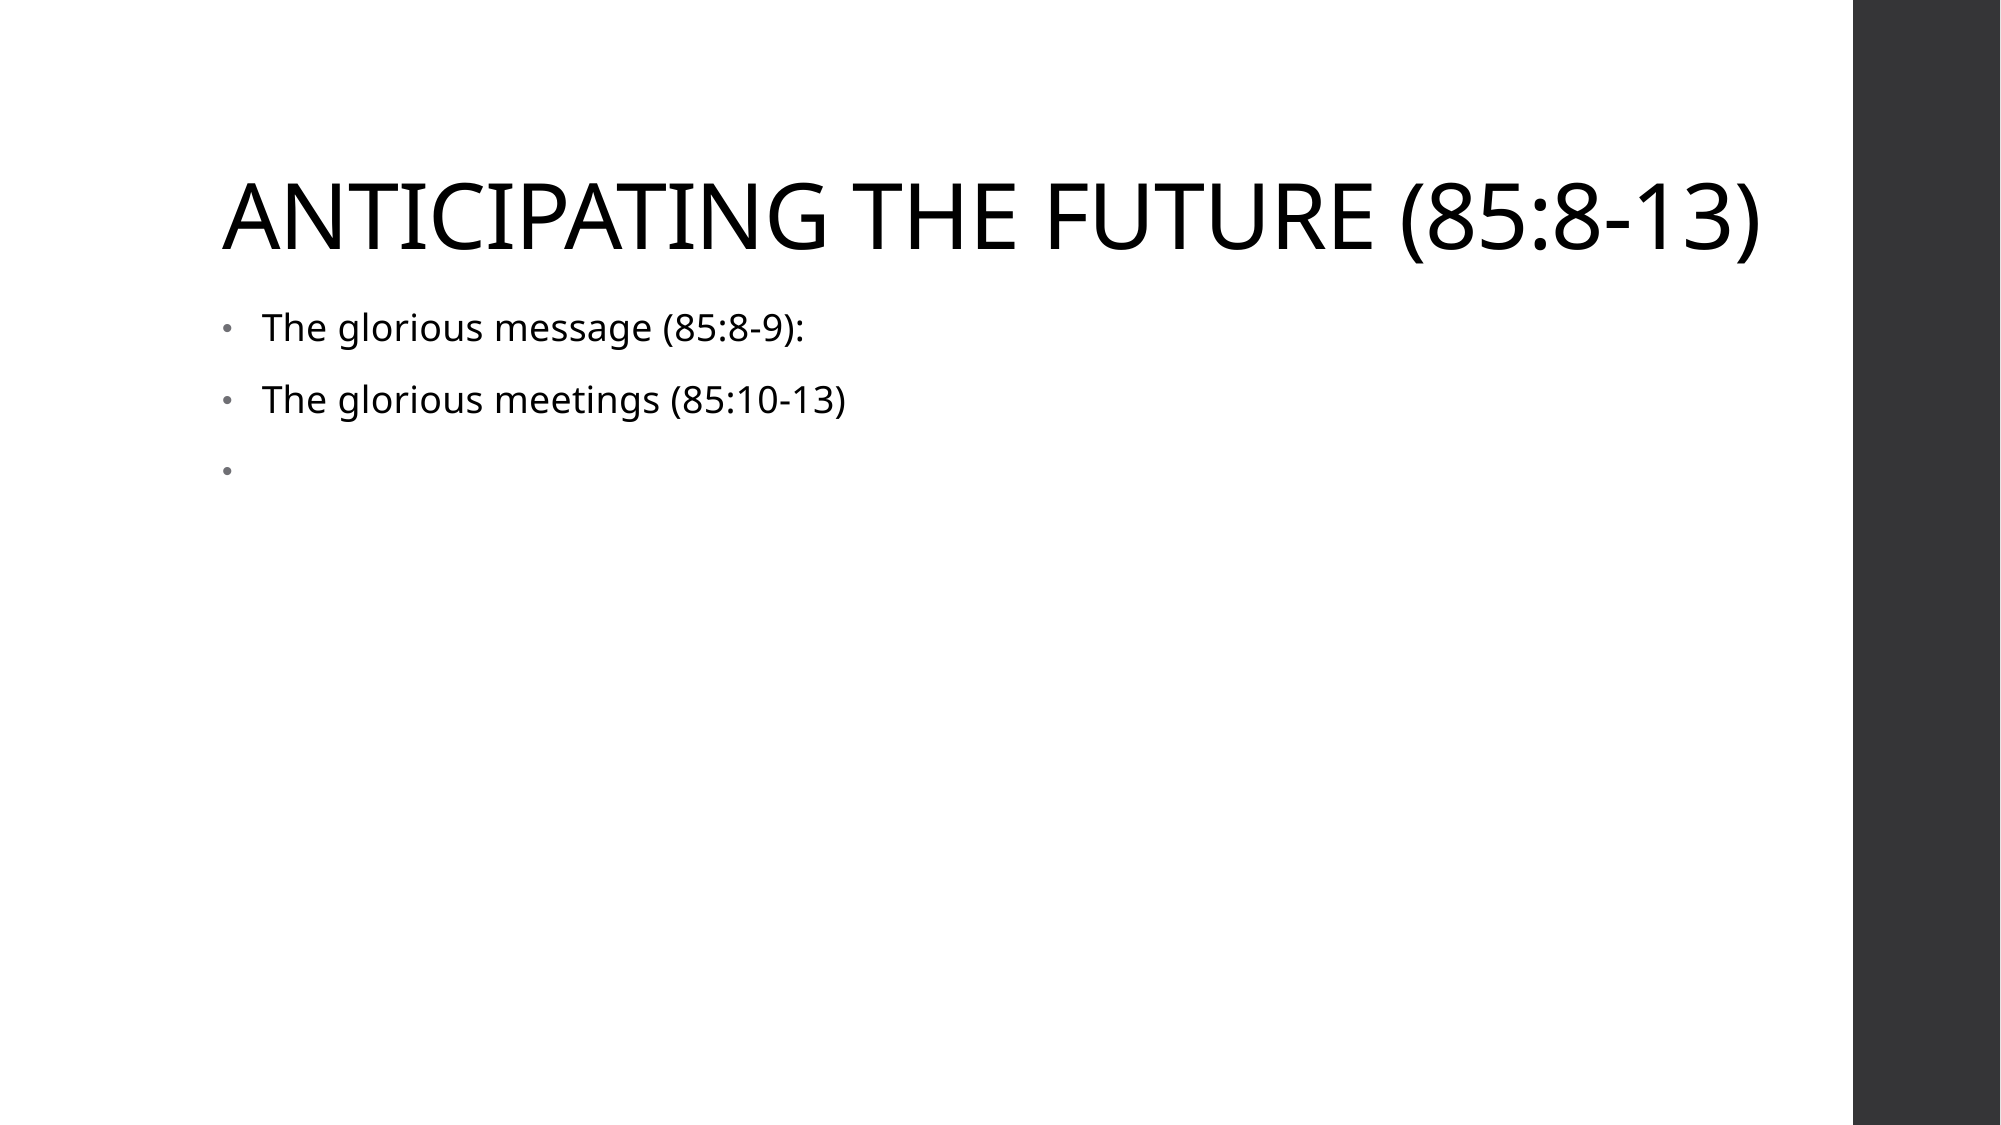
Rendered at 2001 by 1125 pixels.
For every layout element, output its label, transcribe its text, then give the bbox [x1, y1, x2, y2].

title ANTICIPATING THE FUTURE (85:8-13) [206, 60, 1797, 278]
list The glorious message (85:8-9): The glorious meetings (85:10-13) [206, 299, 1617, 1014]
